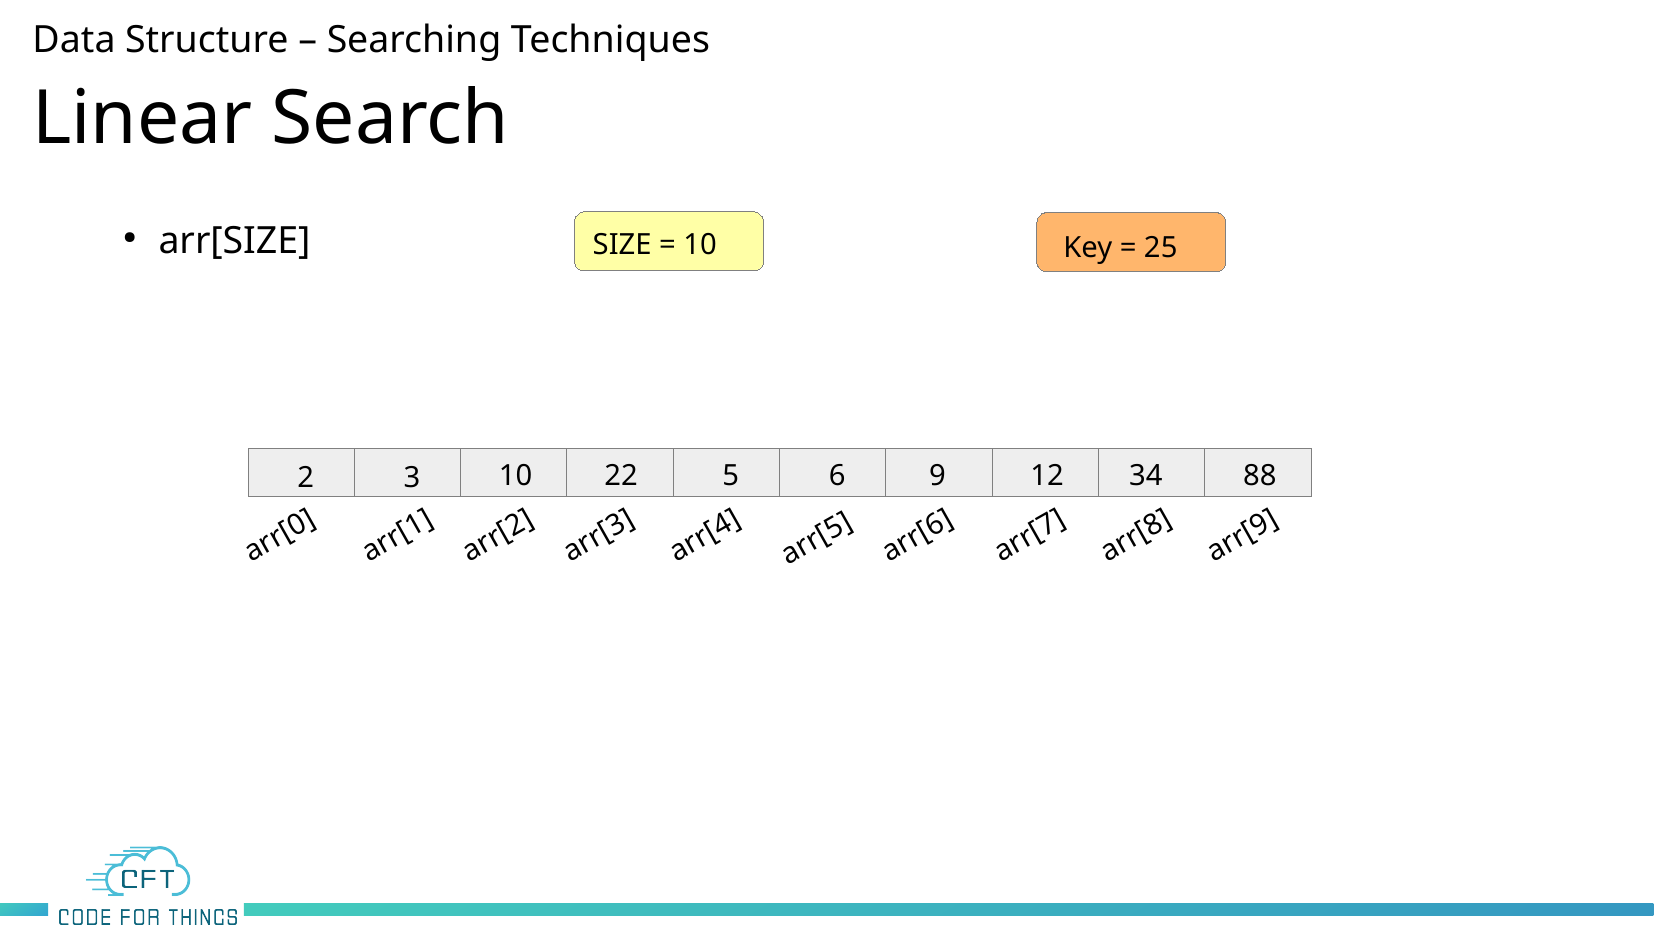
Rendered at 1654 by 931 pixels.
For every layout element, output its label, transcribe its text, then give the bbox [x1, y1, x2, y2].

text_box arr[0] [218, 472, 360, 588]
text_box 12 [1015, 446, 1083, 497]
text_box [438, 448, 484, 497]
text_box arr[8] [1079, 472, 1213, 588]
text_box arr[3] [537, 484, 680, 588]
text_box [248, 448, 282, 497]
text_box 10 [484, 446, 551, 497]
picture [59, 846, 237, 925]
text_box arr[7] [971, 475, 1111, 588]
text_box 22 [589, 446, 657, 497]
text_box [863, 448, 914, 497]
text_box [574, 211, 764, 271]
text_box 88 [1228, 446, 1296, 497]
text_box arr[1] [336, 472, 473, 588]
text_box arr[5] [756, 475, 898, 591]
text_box 3 [388, 448, 438, 498]
text_box 6 [814, 446, 863, 497]
title Data Structure – Searching Techniques Linear Search [32, 12, 1184, 166]
text_box [331, 448, 388, 497]
text_box [1182, 448, 1228, 497]
text_box [1036, 212, 1225, 272]
text_box SIZE = 10 [577, 215, 758, 265]
text_box 9 [914, 446, 963, 497]
text_box [1296, 448, 1312, 497]
text_box arr[2] [437, 475, 574, 588]
text_box 5 [707, 446, 756, 497]
text_box arr[4] [647, 472, 786, 588]
text_box 2 [282, 448, 331, 498]
text_box Key = 25 [1048, 218, 1229, 268]
text_box [657, 448, 707, 497]
text_box [756, 448, 814, 497]
text_box arr[SIZE] [108, 205, 353, 272]
text_box [1083, 448, 1114, 497]
text_box [551, 448, 589, 497]
text_box 34 [1114, 446, 1182, 497]
text_box arr[6] [862, 472, 999, 588]
text_box arr[9] [1181, 476, 1323, 588]
text_box [963, 448, 1015, 497]
